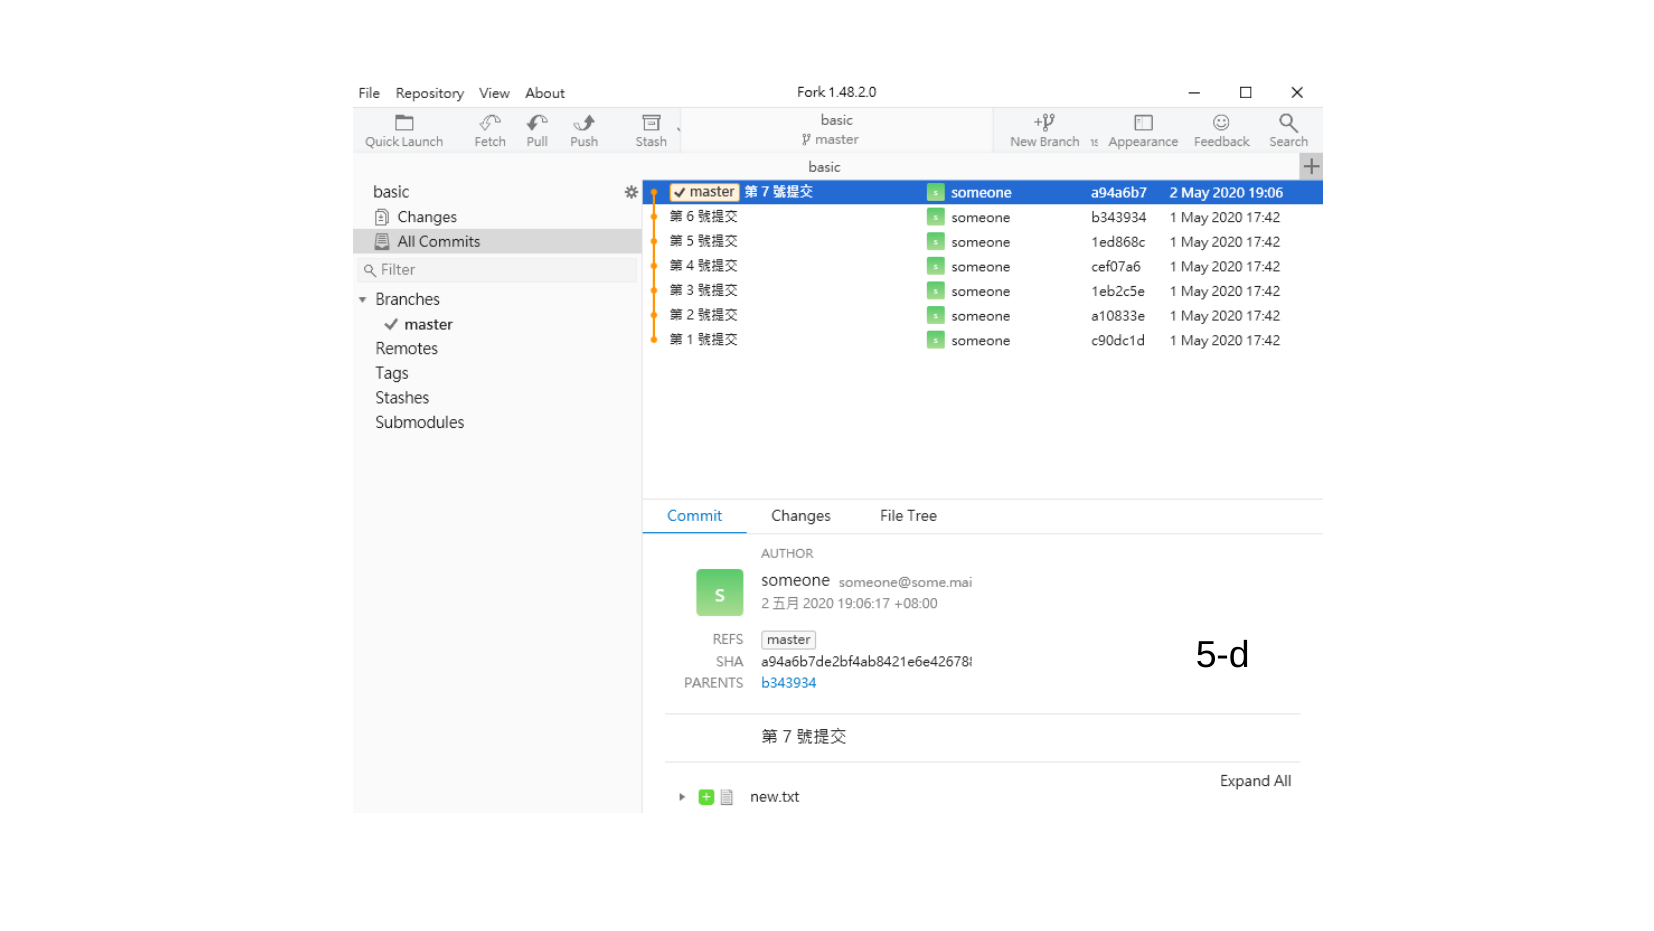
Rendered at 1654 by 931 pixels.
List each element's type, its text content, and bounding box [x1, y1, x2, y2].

picture [353, 79, 1323, 813]
text_box 5-d [1181, 625, 1317, 683]
